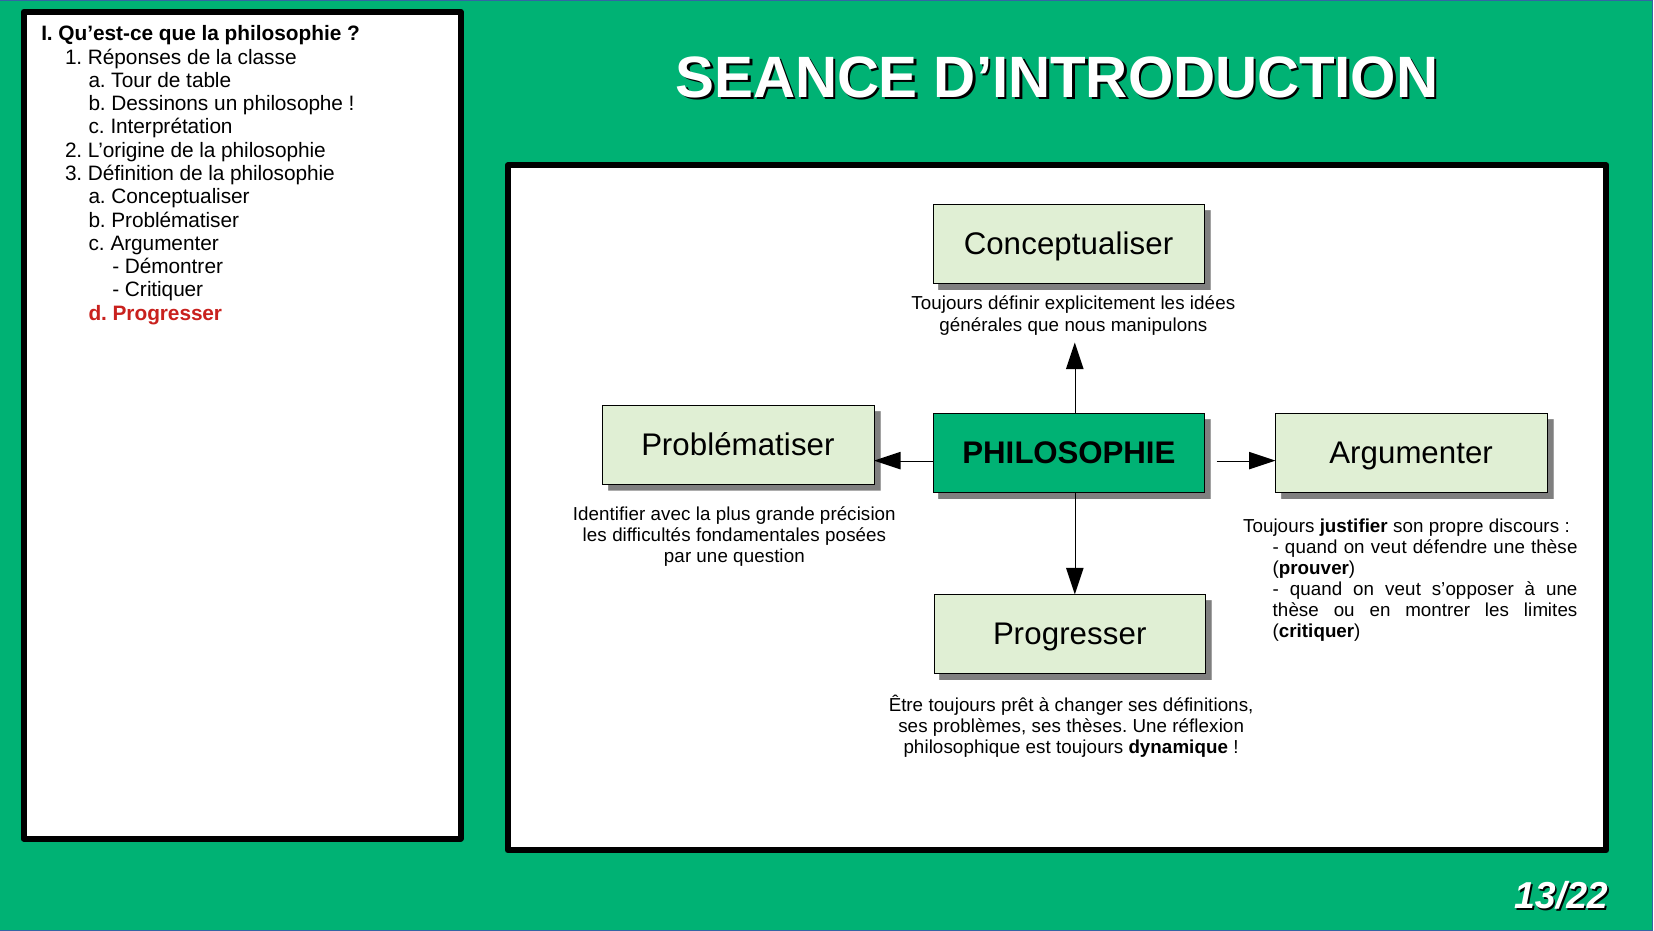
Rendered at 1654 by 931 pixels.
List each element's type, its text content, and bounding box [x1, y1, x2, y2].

text_box [0, 0, 1653, 931]
text_box Toujours justifier son propre discours : - quand on veut défendre une thèse (prouver) - quand on veut s’opposer à une thèse ou en montrer les limites (critiquer) [1228, 507, 1607, 649]
text_box Progresser [934, 594, 1206, 674]
text_box Problématiser [602, 405, 875, 485]
text_box SEANCE D’INTRODUCTION [507, 0, 1607, 154]
text_box PHILOSOPHIE [933, 413, 1205, 493]
text_box Être toujours prêt à changer ses définitions, ses problèmes, ses thèses. Une réflexion philosophique est toujours dynamique ! [874, 687, 1301, 766]
text_box Argumenter [1275, 413, 1548, 493]
text_box Conceptualiser [933, 204, 1205, 284]
text_box Toujours définir explicitement les idées générales que nous manipulons [896, 285, 1323, 343]
text_box Identifier avec la plus grande précision les difficultés fondamentales posées par une question [484, 496, 911, 574]
text_box <numéro>/22 [1464, 867, 1623, 931]
text_box I. Qu’est-ce que la philosophie ? 1. Réponses de la classe a. Tour de table b. Dessinons un philosophe ! c. Interprétation 2. L’origine de la philosophie 3. Définition de la philosophie a. Conceptualiser b. Problématiser c. Argumenter - Démontrer - Critiquer d. Progresser [23, 11, 461, 839]
